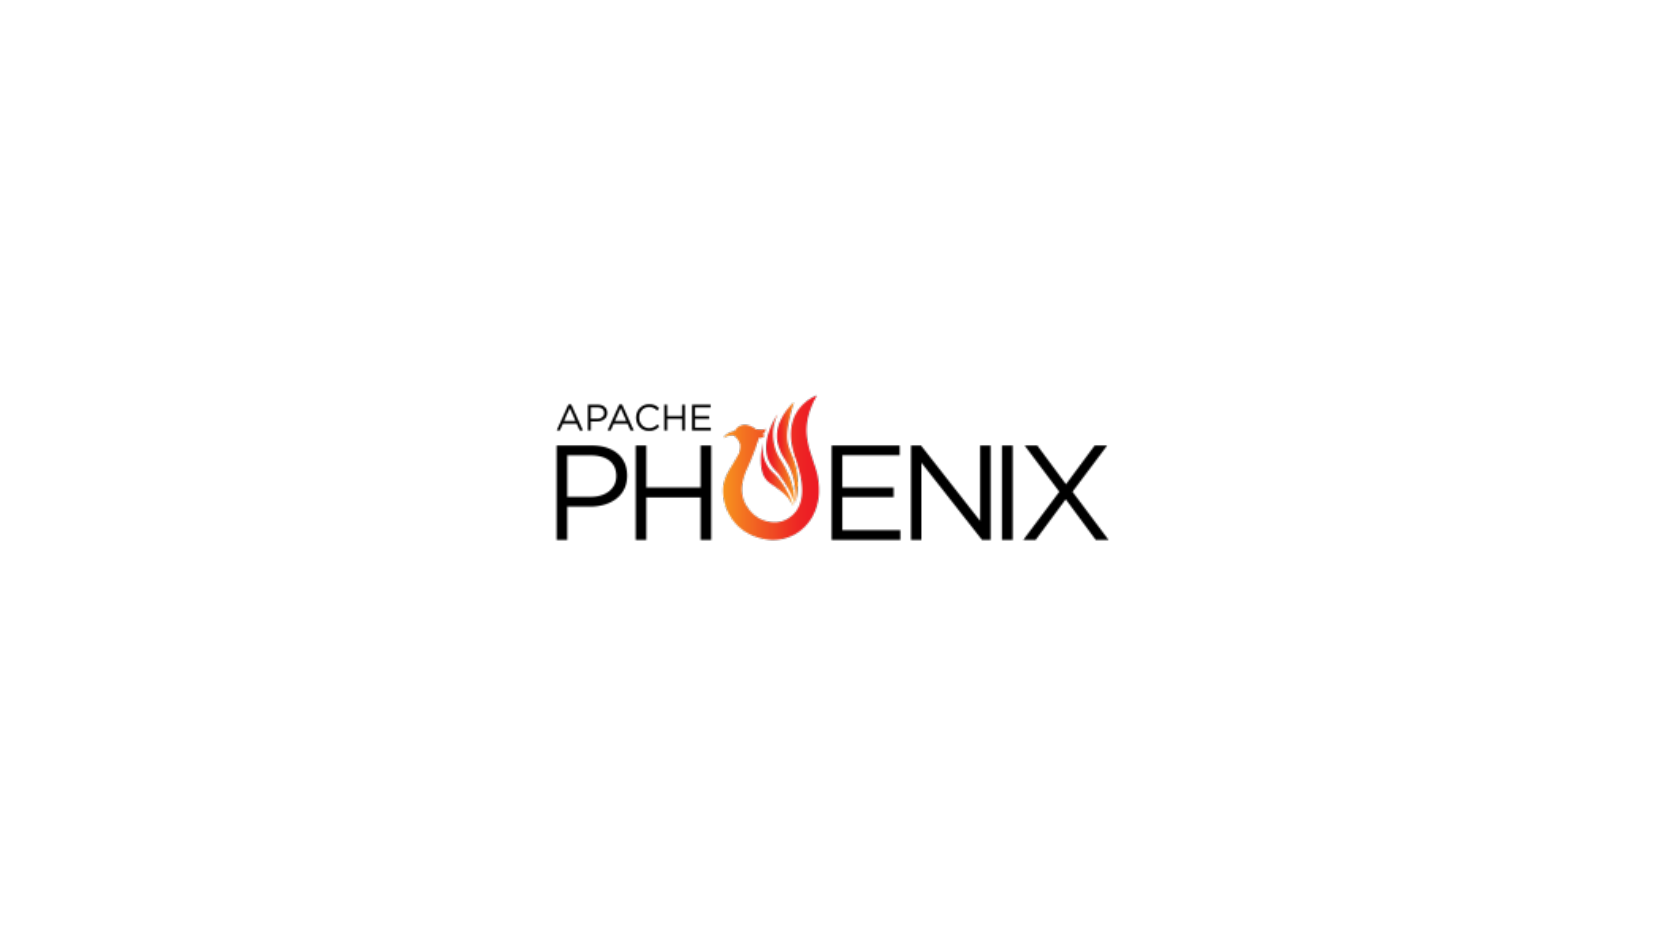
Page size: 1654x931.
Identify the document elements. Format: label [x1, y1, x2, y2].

subtitle [82, 75, 1571, 826]
picture [548, 390, 1118, 544]
